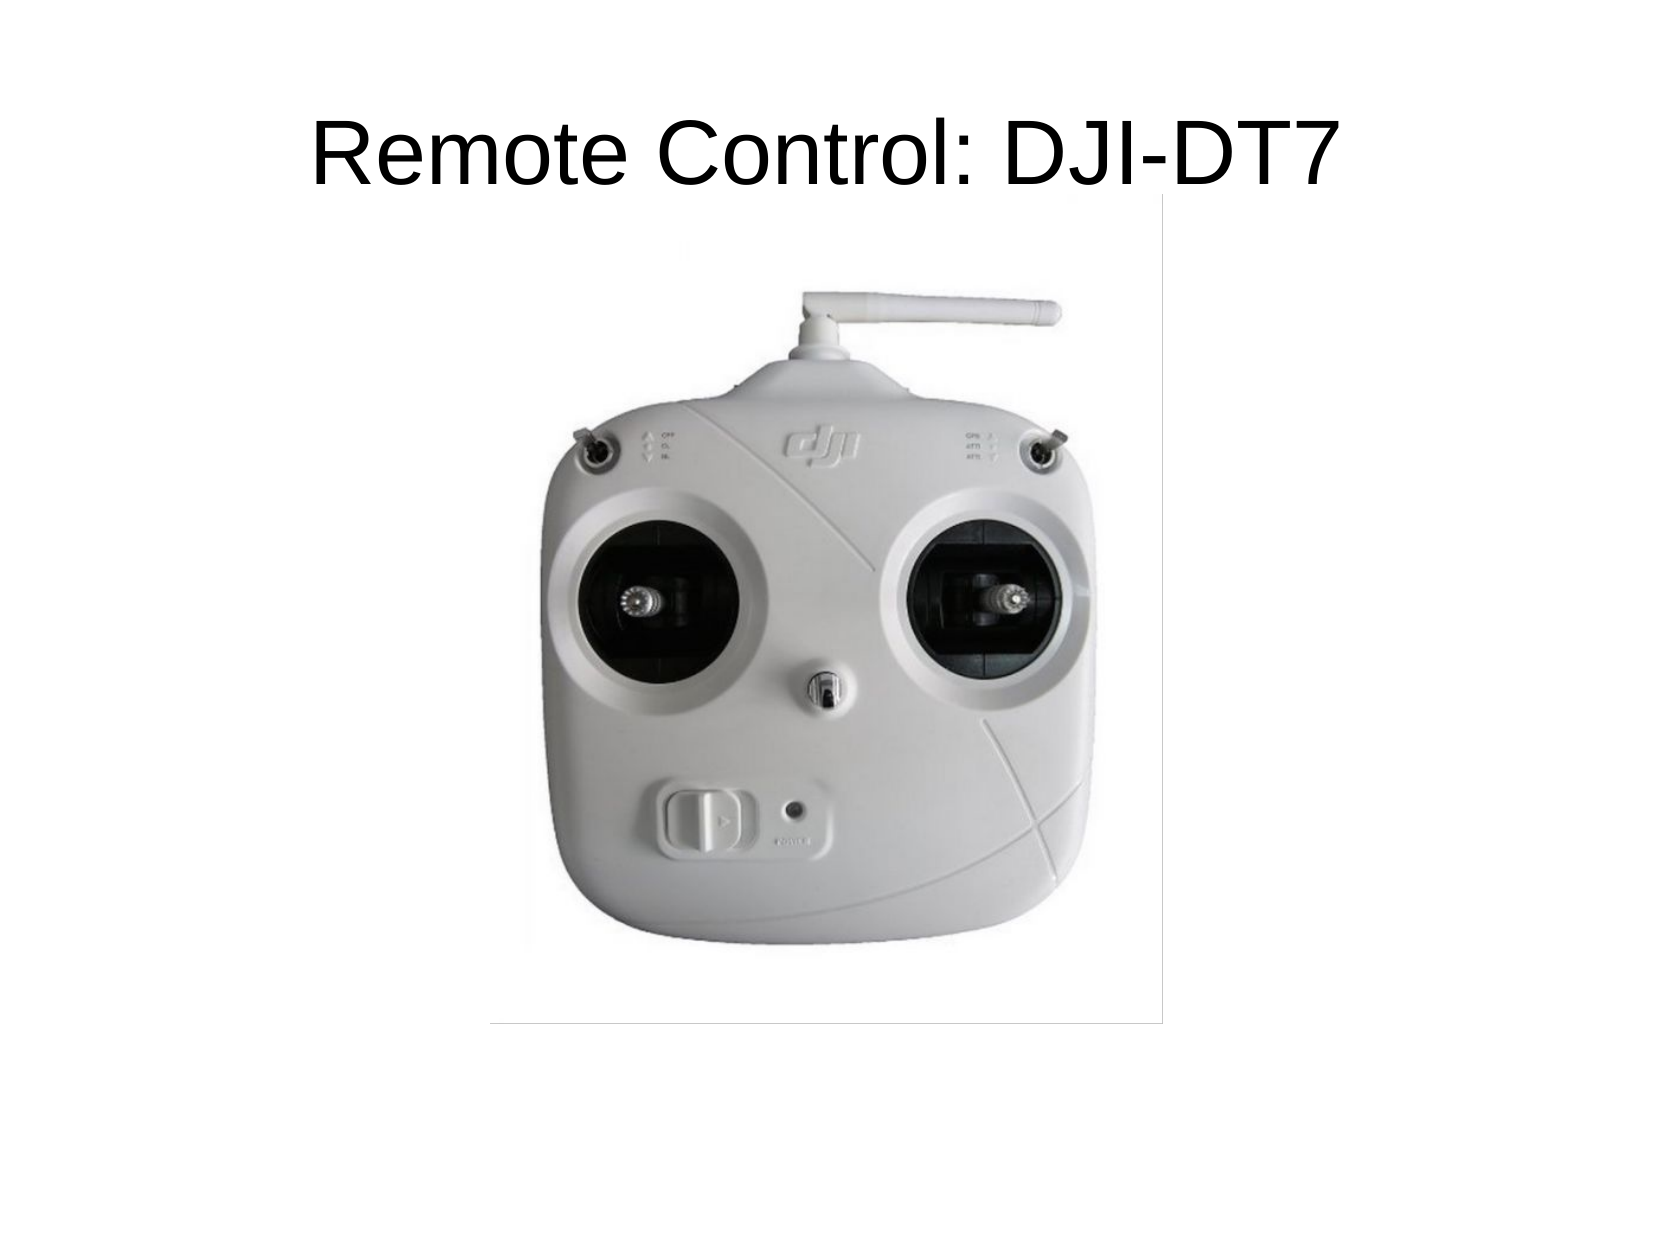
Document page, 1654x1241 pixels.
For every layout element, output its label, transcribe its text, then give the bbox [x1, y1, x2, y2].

title Remote Control: DJI-DT7 [82, 49, 1571, 257]
picture [490, 194, 1164, 1025]
